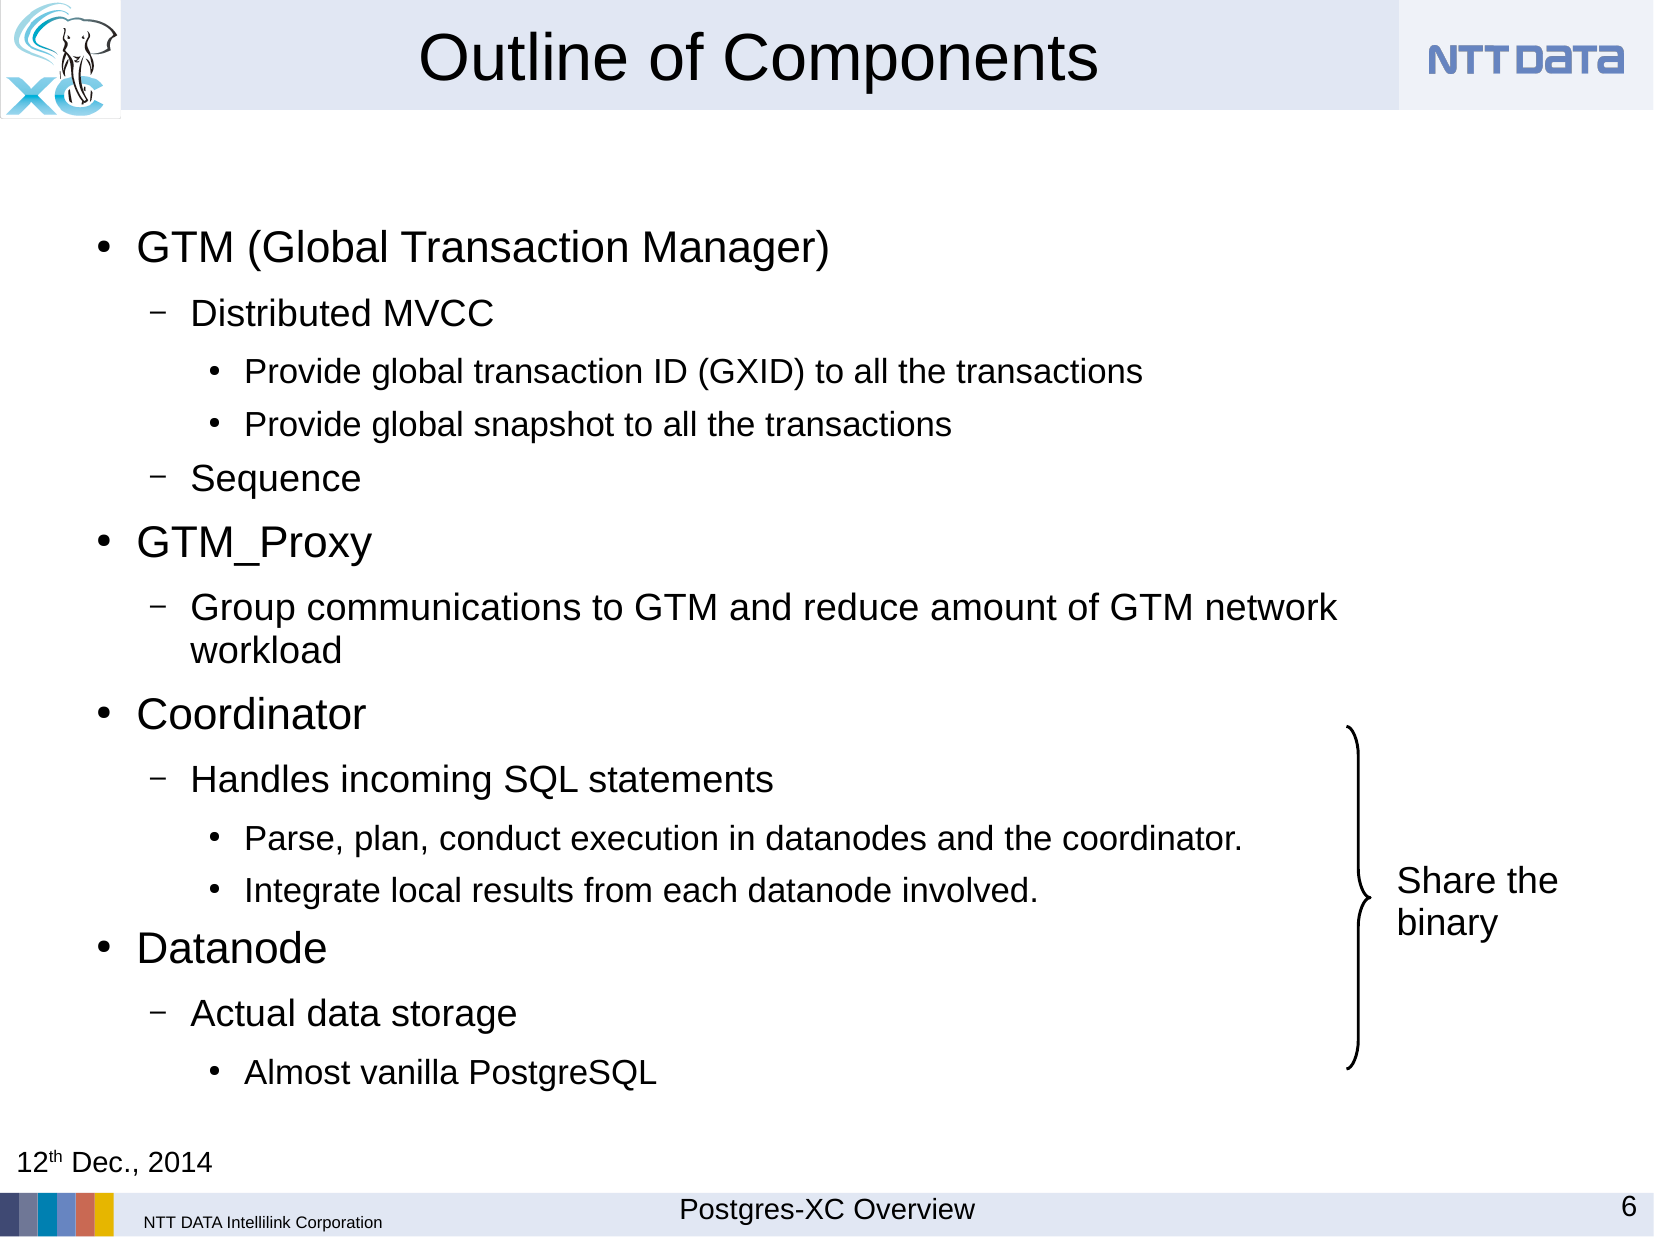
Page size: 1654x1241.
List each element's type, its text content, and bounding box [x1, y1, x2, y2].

text_box Share the binary [1381, 851, 1595, 951]
picture [0, 0, 121, 119]
title Outline of Components [120, 3, 1399, 110]
picture [1429, 45, 1624, 74]
list GTM (Global Transaction Manager) Distributed MVCC Provide global transaction ID (GXID) to all the transactions Provide global snapshot to all the transactions Sequence GTM_Proxy Group communications to GTM and reduce amount of GTM network workload Coordinator Handles incoming SQL statements Parse, plan, conduct execution in datanodes and the coordinator. Integrate local results from each datanode involved. Datanode Actual data storage Almost vanilla PostgreSQL [82, 222, 1359, 1099]
